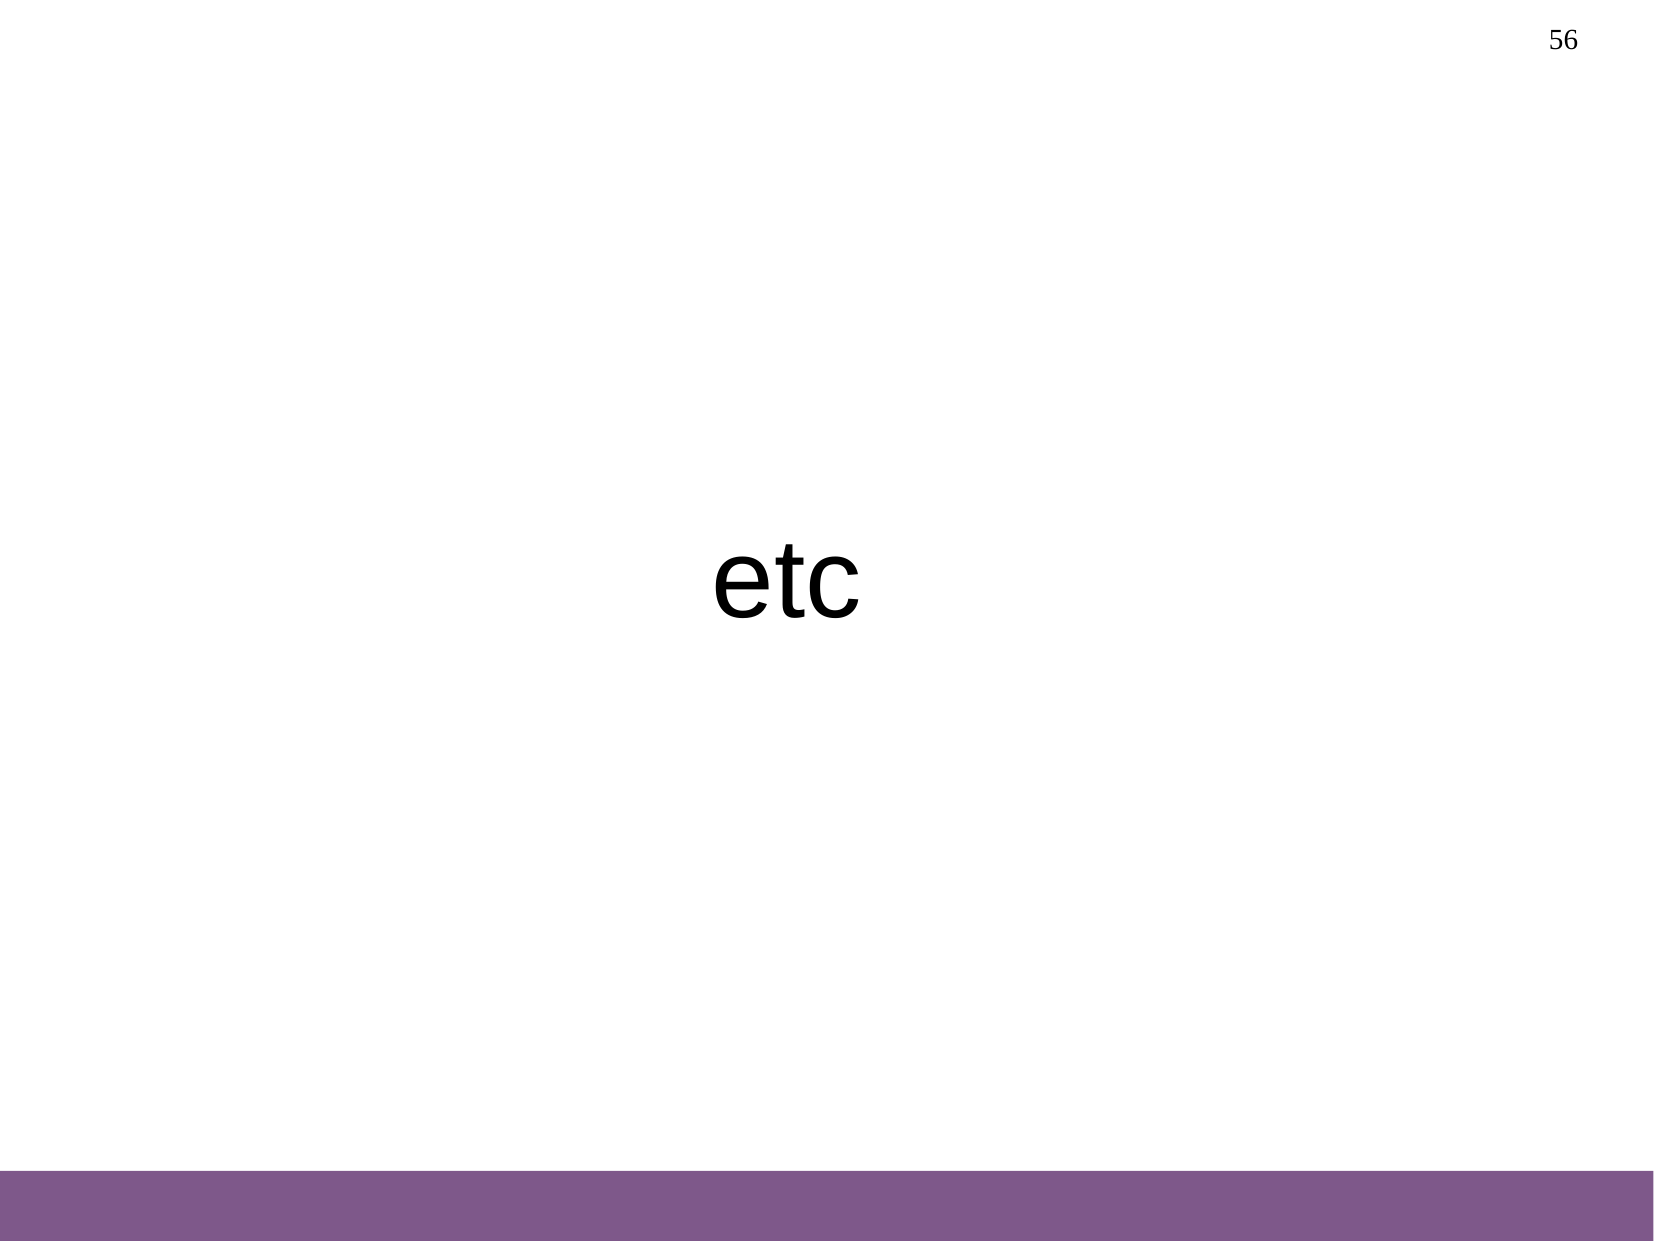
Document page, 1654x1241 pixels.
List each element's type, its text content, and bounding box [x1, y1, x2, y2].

text_box etc [696, 507, 1441, 774]
text_box [0, 1170, 1654, 1241]
